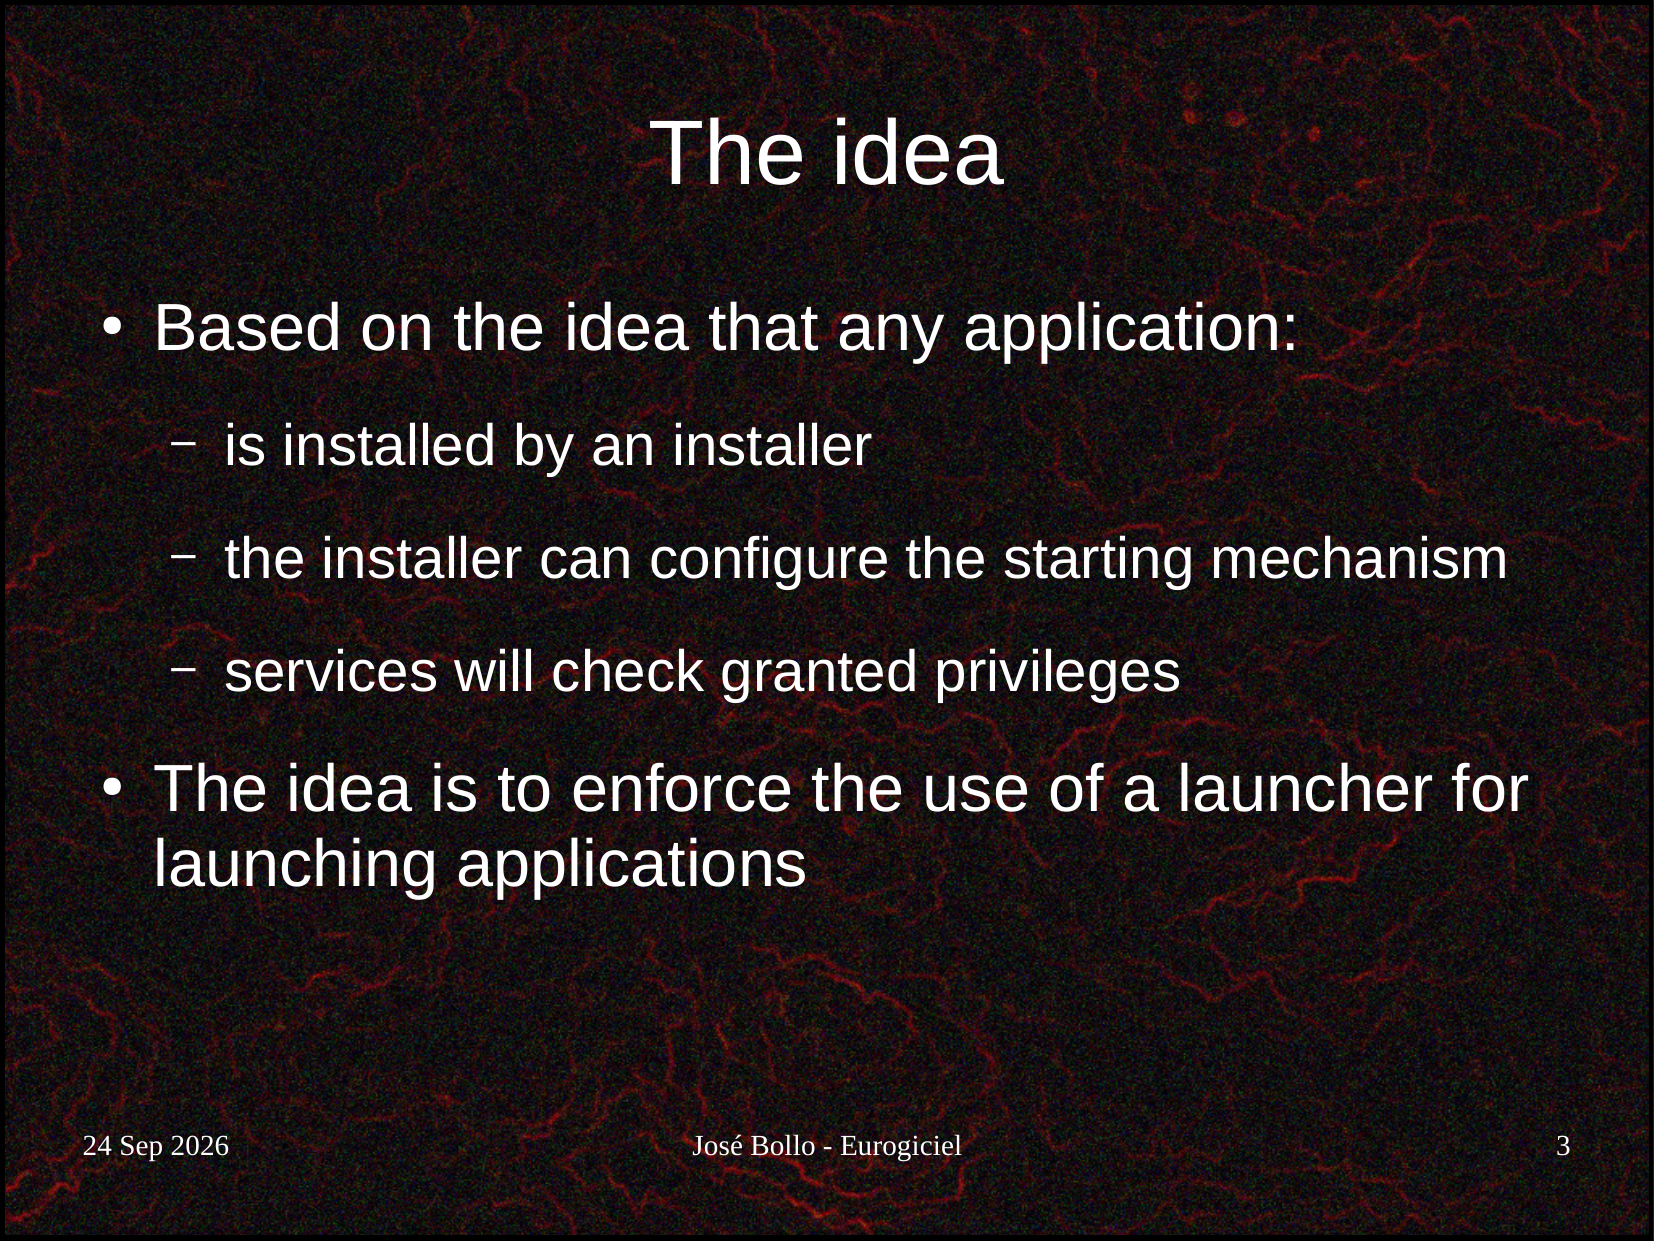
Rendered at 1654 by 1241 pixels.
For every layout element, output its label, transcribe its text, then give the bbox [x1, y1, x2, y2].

list Based on the idea that any application: is installed by an installer the installer can configure the starting mechanism services will check granted privileges The idea is to enforce the use of a launcher for launching applications [82, 290, 1571, 1010]
picture [5, 5, 1649, 1235]
title The idea [82, 49, 1571, 257]
